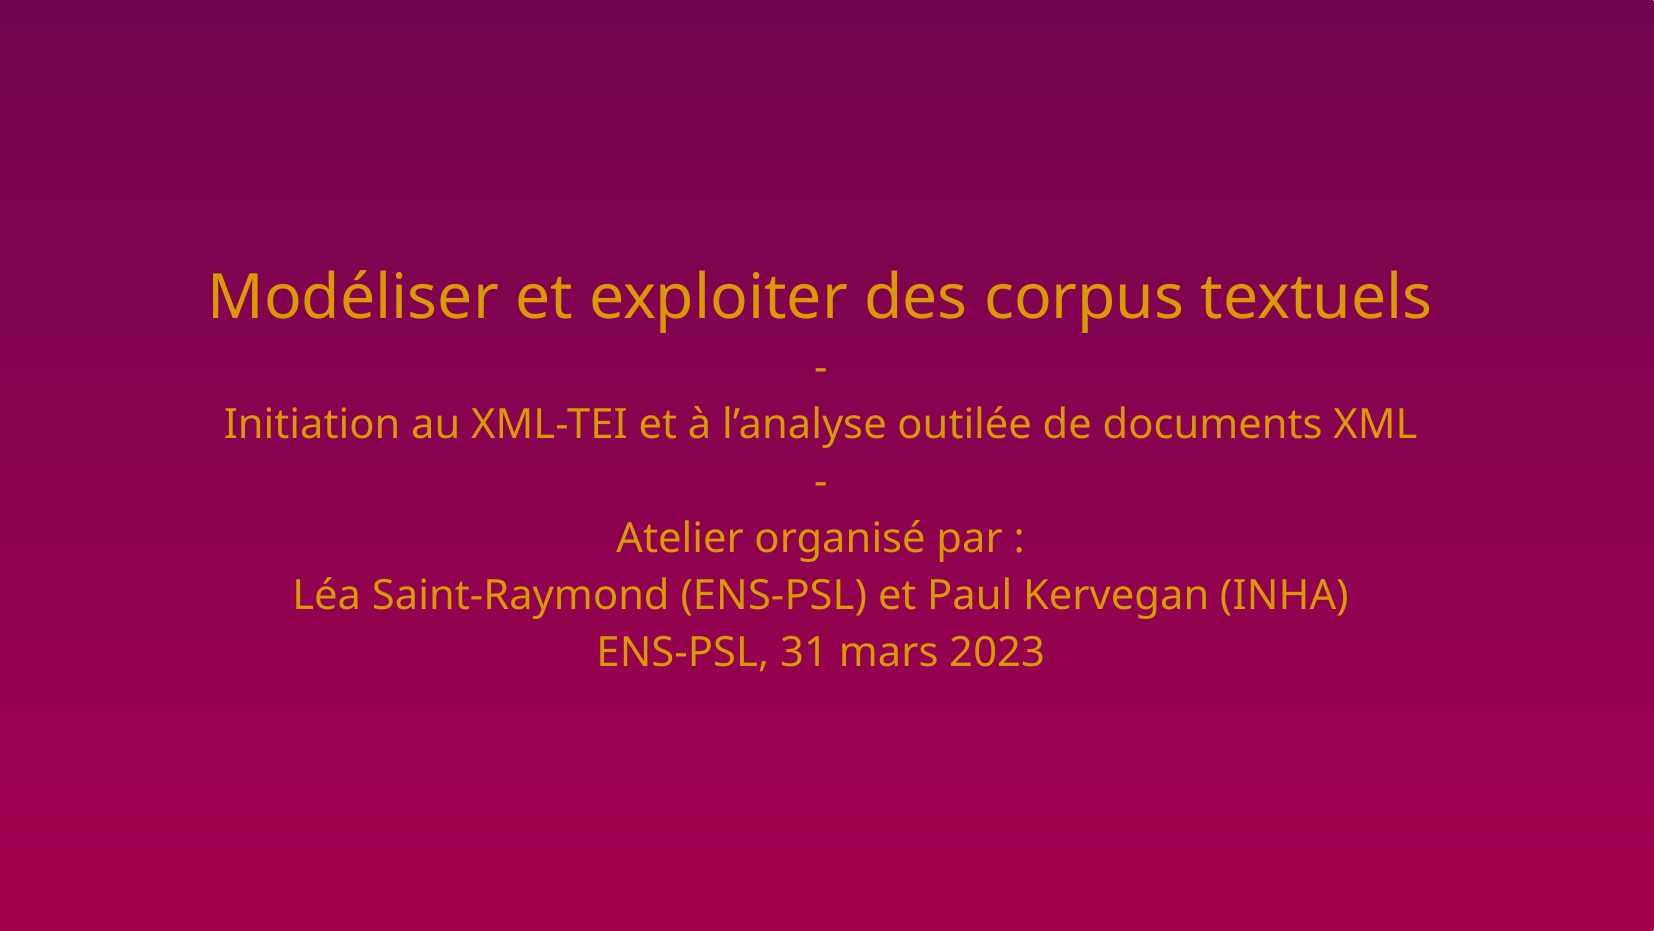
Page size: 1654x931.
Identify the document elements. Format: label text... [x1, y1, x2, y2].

title Modéliser et exploiter des corpus textuels - Initiation au XML-TEI et à l’analyse outilée de documents XML - Atelier organisé par : Léa Saint-Raymond (ENS-PSL) et Paul Kervegan (INHA) ENS-PSL, 31 mars 2023 [76, 0, 1565, 931]
